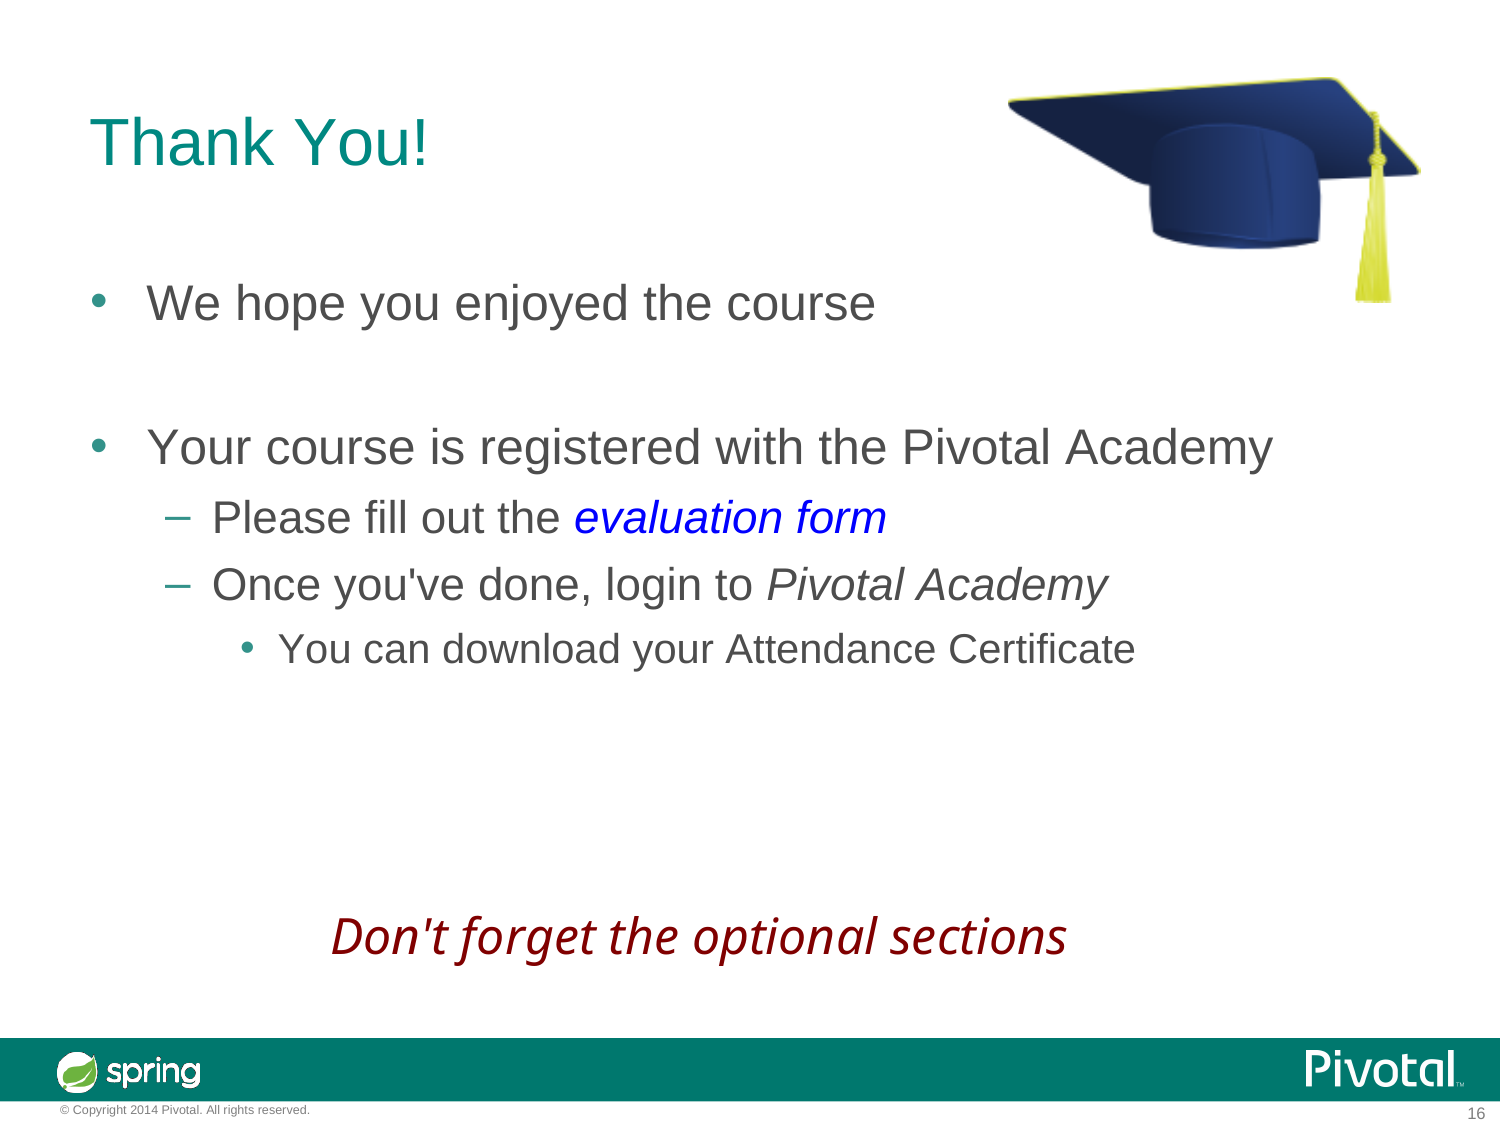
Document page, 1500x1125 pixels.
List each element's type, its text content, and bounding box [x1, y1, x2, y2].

picture [32, 1041, 210, 1103]
list We hope you enjoyed the course Your course is registered with the Pivotal Academy Please fill out the evaluation form Once you've done, login to Pivotal Academy You can download your Attendance Certificate [75, 262, 1426, 1005]
picture [1008, 77, 1421, 303]
text_box Don't forget the optional sections [315, 897, 1185, 972]
picture [1306, 1050, 1464, 1087]
title Thank You! [75, 45, 1426, 233]
